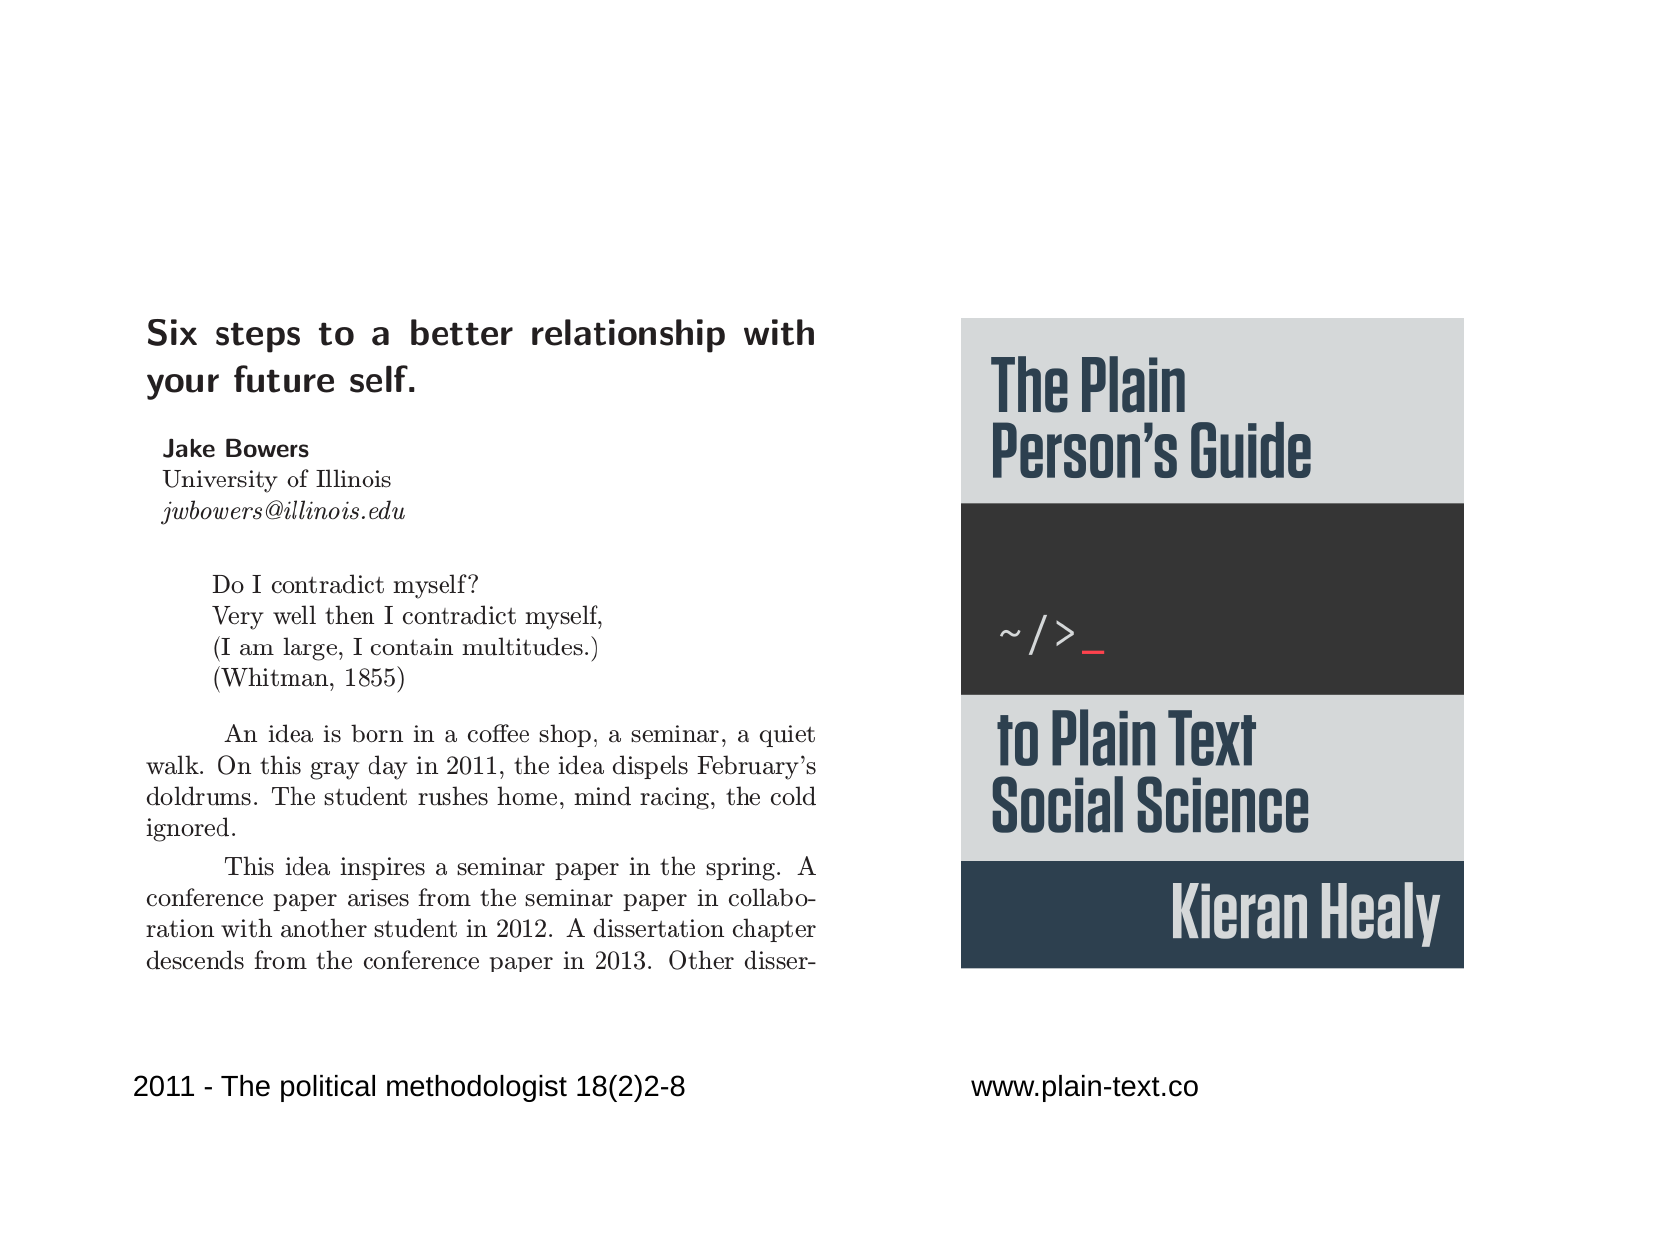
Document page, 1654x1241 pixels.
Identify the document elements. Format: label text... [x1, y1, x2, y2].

picture [961, 318, 1464, 969]
text_box www.plain-text.co [956, 1062, 1654, 1162]
text_box 2011 - The political methodologist 18(2)2-8 [118, 1062, 827, 1162]
picture [143, 238, 824, 972]
